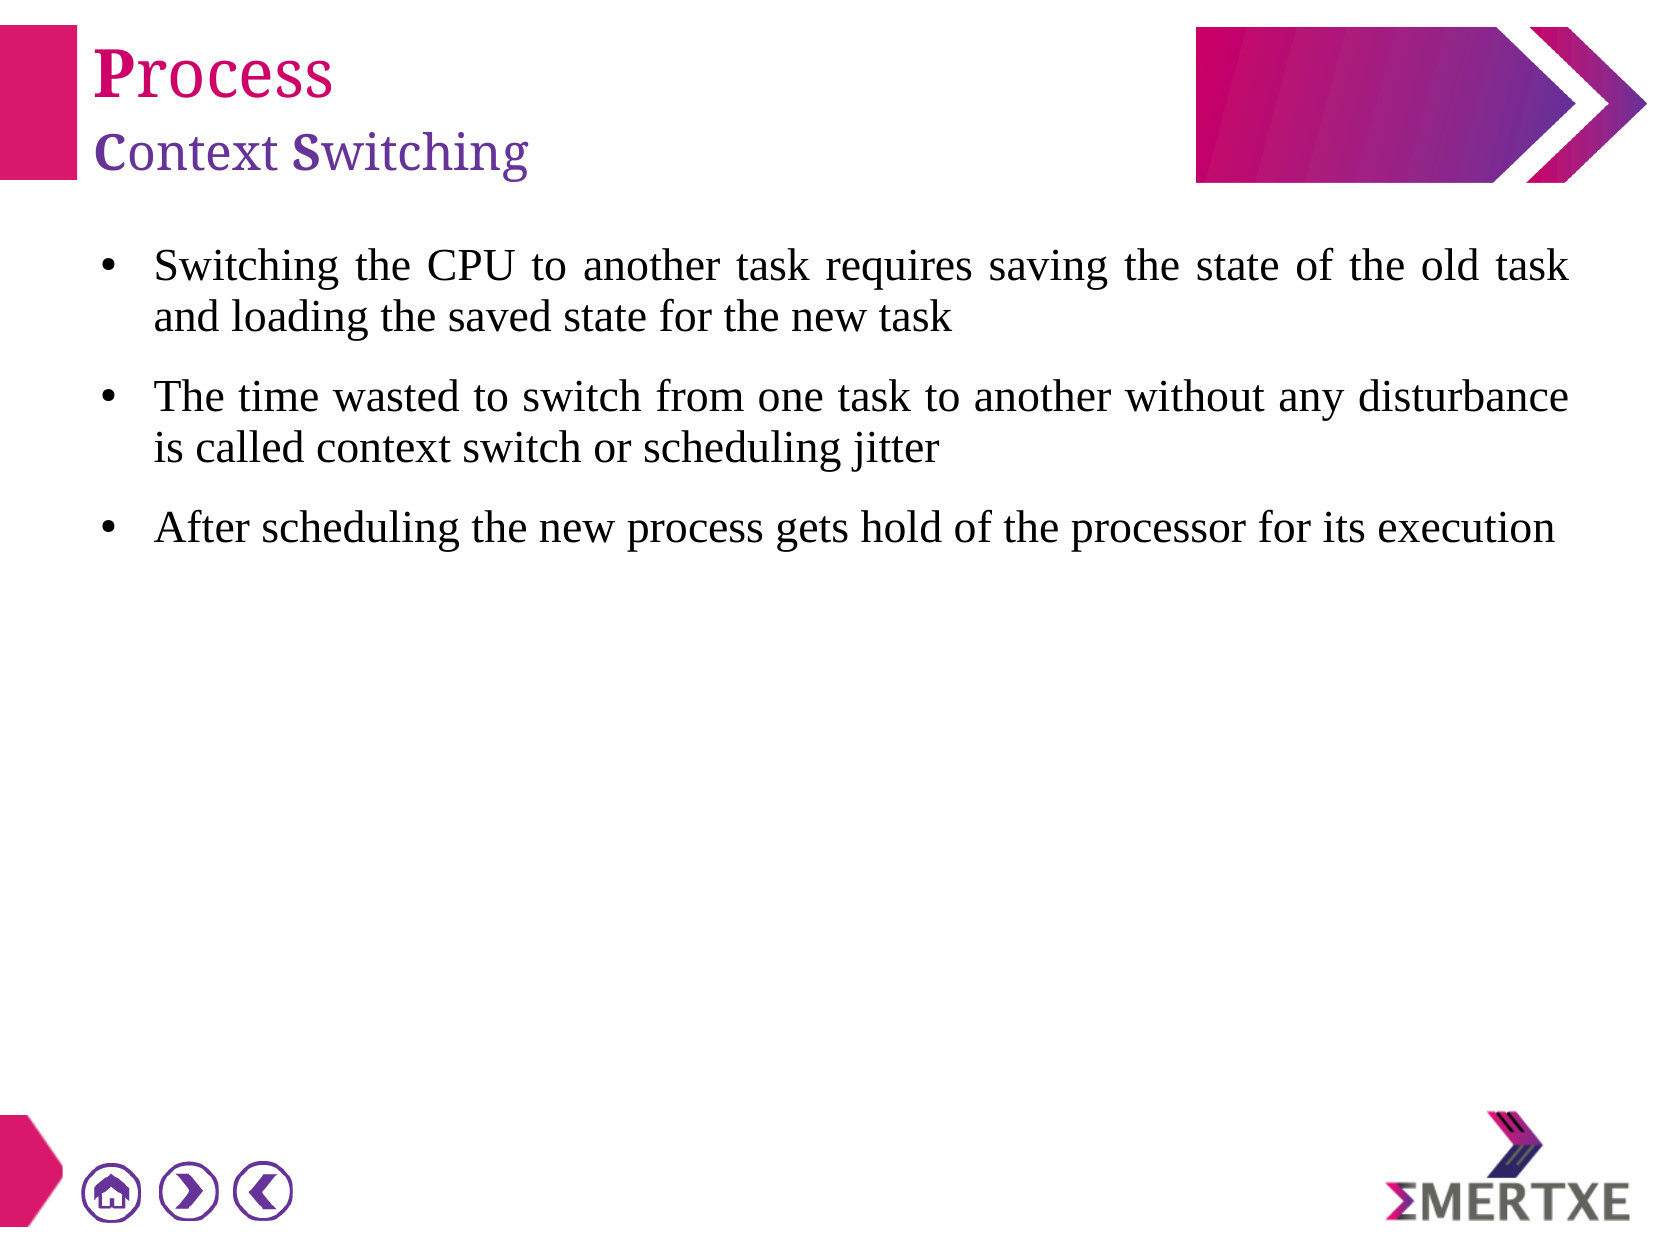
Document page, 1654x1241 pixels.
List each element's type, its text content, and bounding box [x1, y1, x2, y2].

list Switching the CPU to another task requires saving the state of the old task and loading the saved state for the new task The time wasted to switch from one task to another without any disturbance is called context switch or scheduling jitter After scheduling the new process gets hold of the processor for its execution [82, 240, 1571, 1081]
picture [81, 1163, 141, 1223]
picture [1571, 27, 1647, 183]
picture [159, 1161, 219, 1221]
picture [233, 1161, 293, 1221]
title Process Context Switching [93, 2, 1571, 210]
picture [1385, 1107, 1631, 1221]
